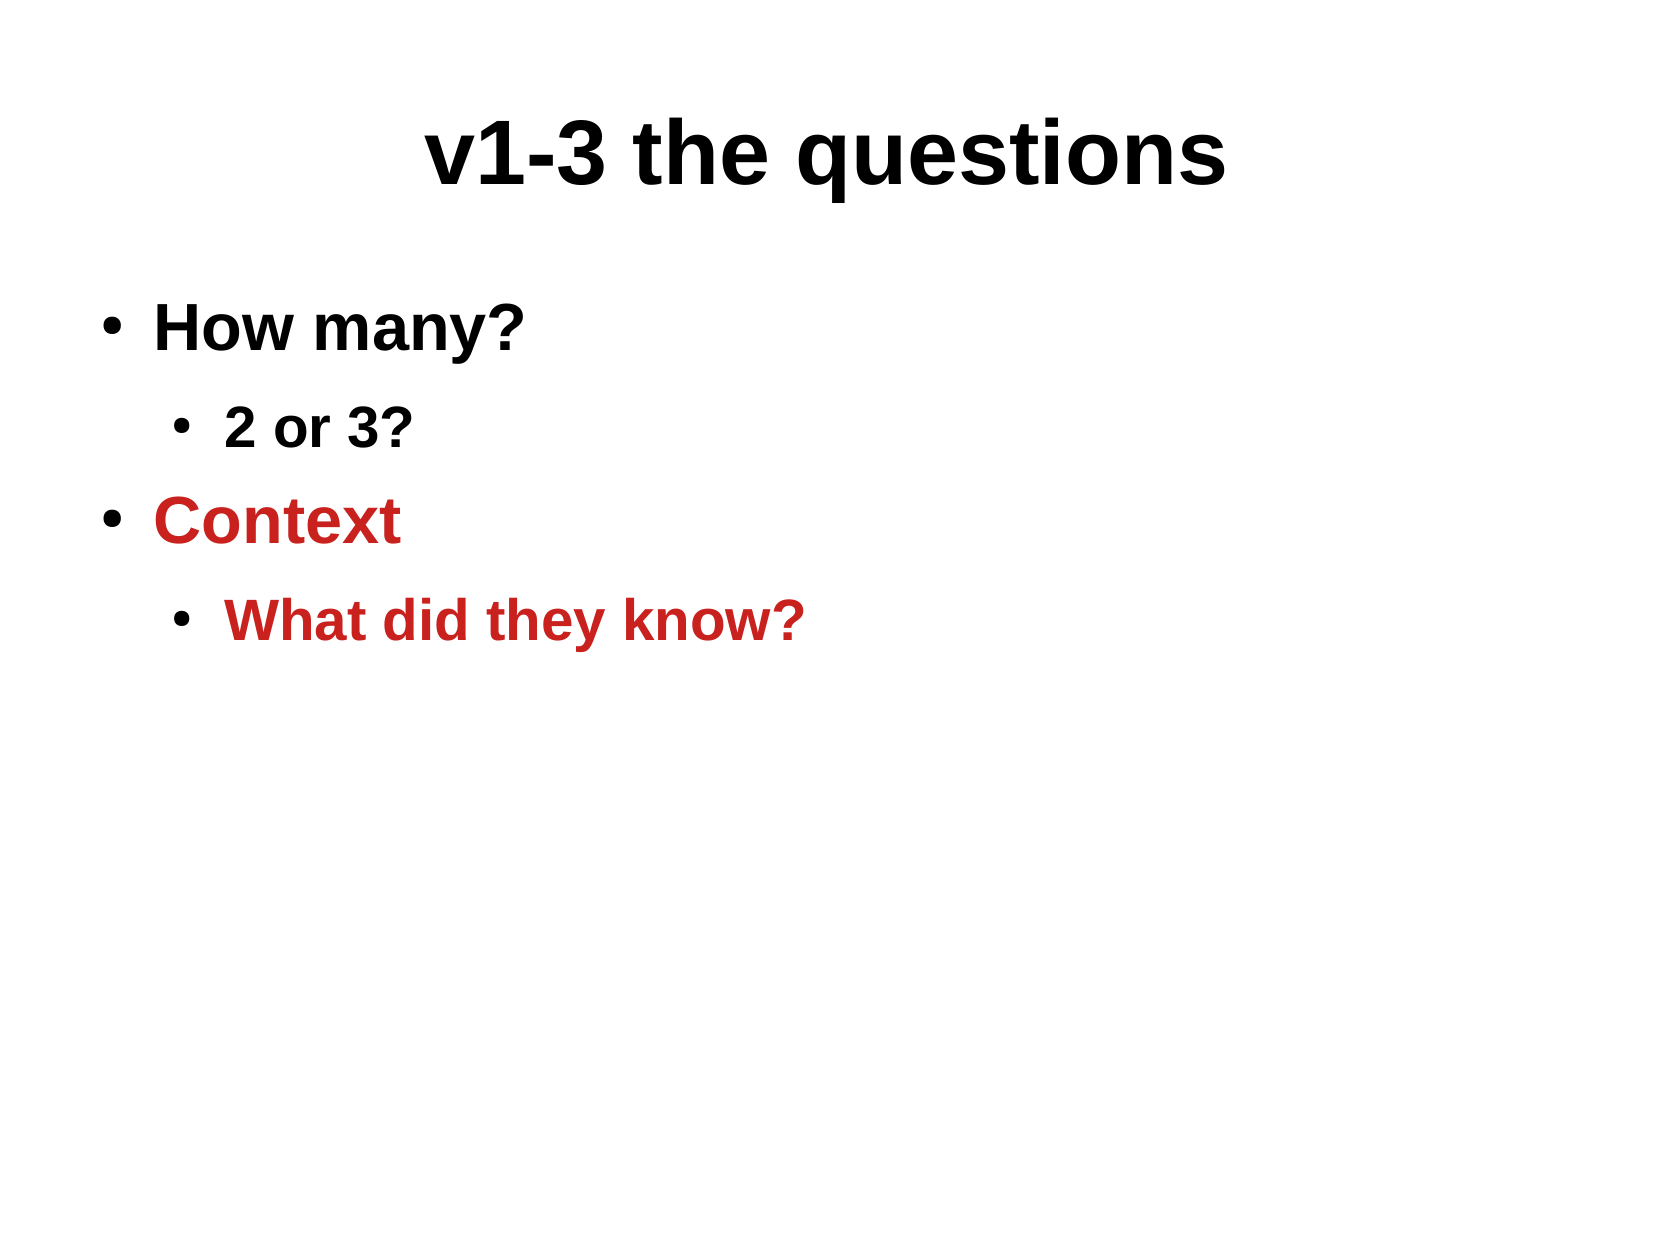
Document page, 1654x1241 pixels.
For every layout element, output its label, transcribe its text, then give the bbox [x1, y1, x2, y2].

title v1-3 the questions [82, 49, 1571, 257]
list How many? 2 or 3? Context What did they know? [82, 290, 1571, 1010]
